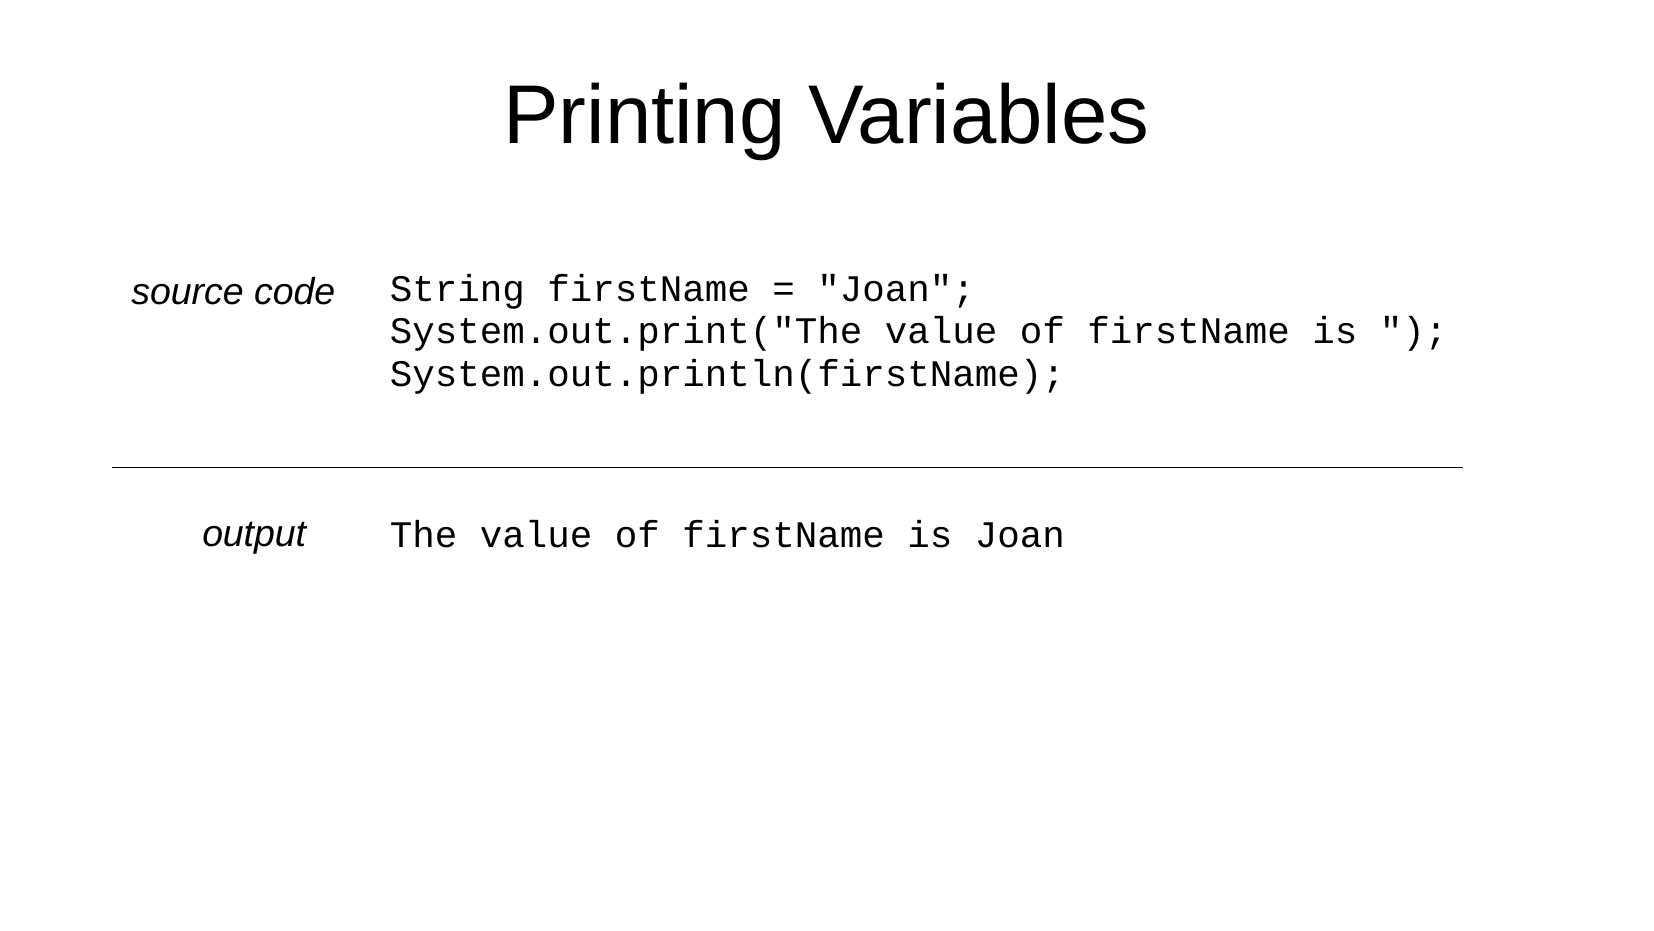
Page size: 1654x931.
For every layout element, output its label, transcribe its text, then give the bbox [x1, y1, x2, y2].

text_box The value of firstName is Joan [375, 508, 1080, 566]
text_box String firstName = "Joan"; System.out.print("The value of firstName is "); System.out.println(firstName); [375, 262, 1643, 405]
text_box output [187, 505, 322, 563]
title Printing Variables [82, 37, 1571, 193]
text_box source code [116, 263, 351, 320]
